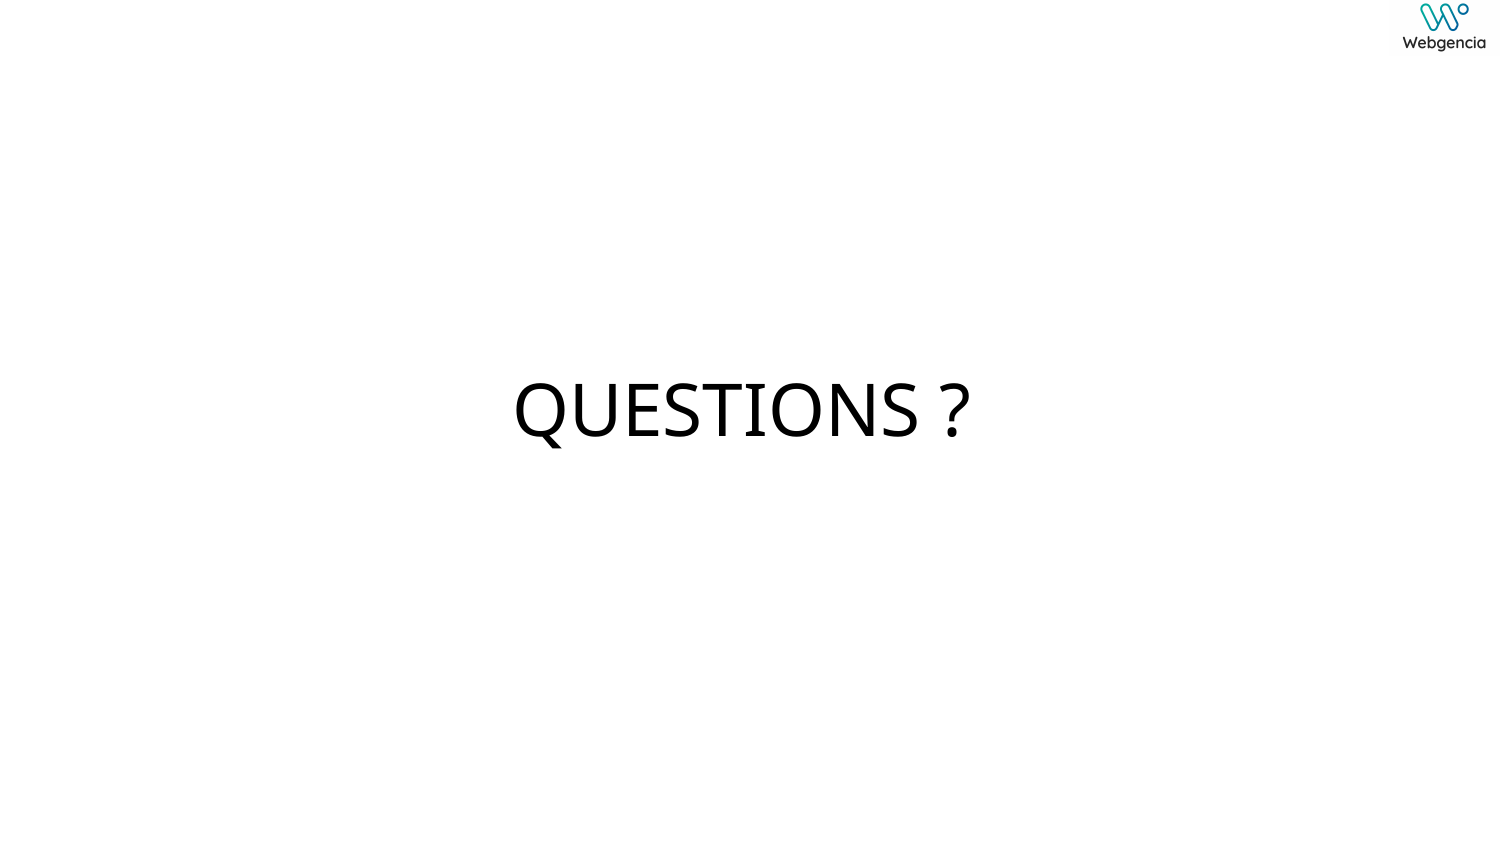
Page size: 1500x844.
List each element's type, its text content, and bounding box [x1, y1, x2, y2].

text_box QUESTIONS ? [395, 348, 1089, 481]
picture [1389, 0, 1500, 56]
